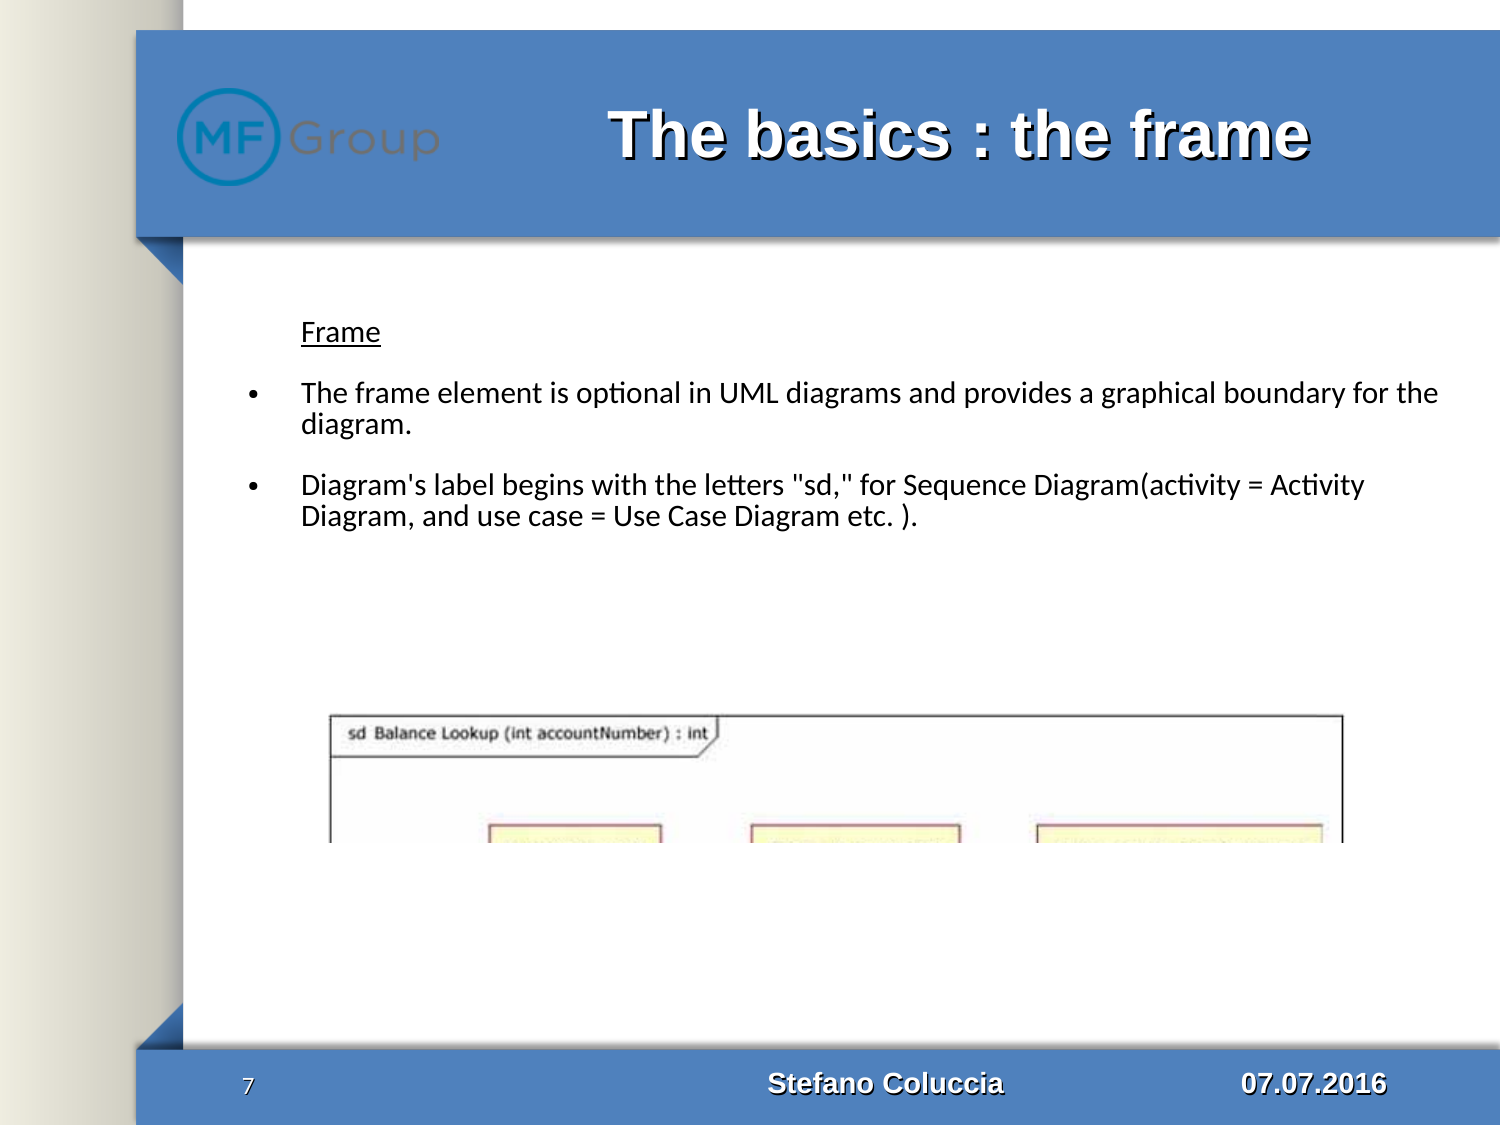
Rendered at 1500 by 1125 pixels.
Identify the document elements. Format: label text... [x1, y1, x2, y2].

picture [0, 0, 1500, 1125]
title The basics : the frame [472, 57, 1447, 211]
title Stefano Coluccia [738, 1065, 1034, 1103]
title 07.07.2016 [1151, 1065, 1477, 1103]
list Frame The frame element is optional in UML diagrams and provides a graphical boundary for the diagram. Diagram's label begins with the letters "sd," for Sequence Diagram(activity = Activity Diagram, and use case = Use Case Diagram etc. ). [230, 262, 1447, 1005]
